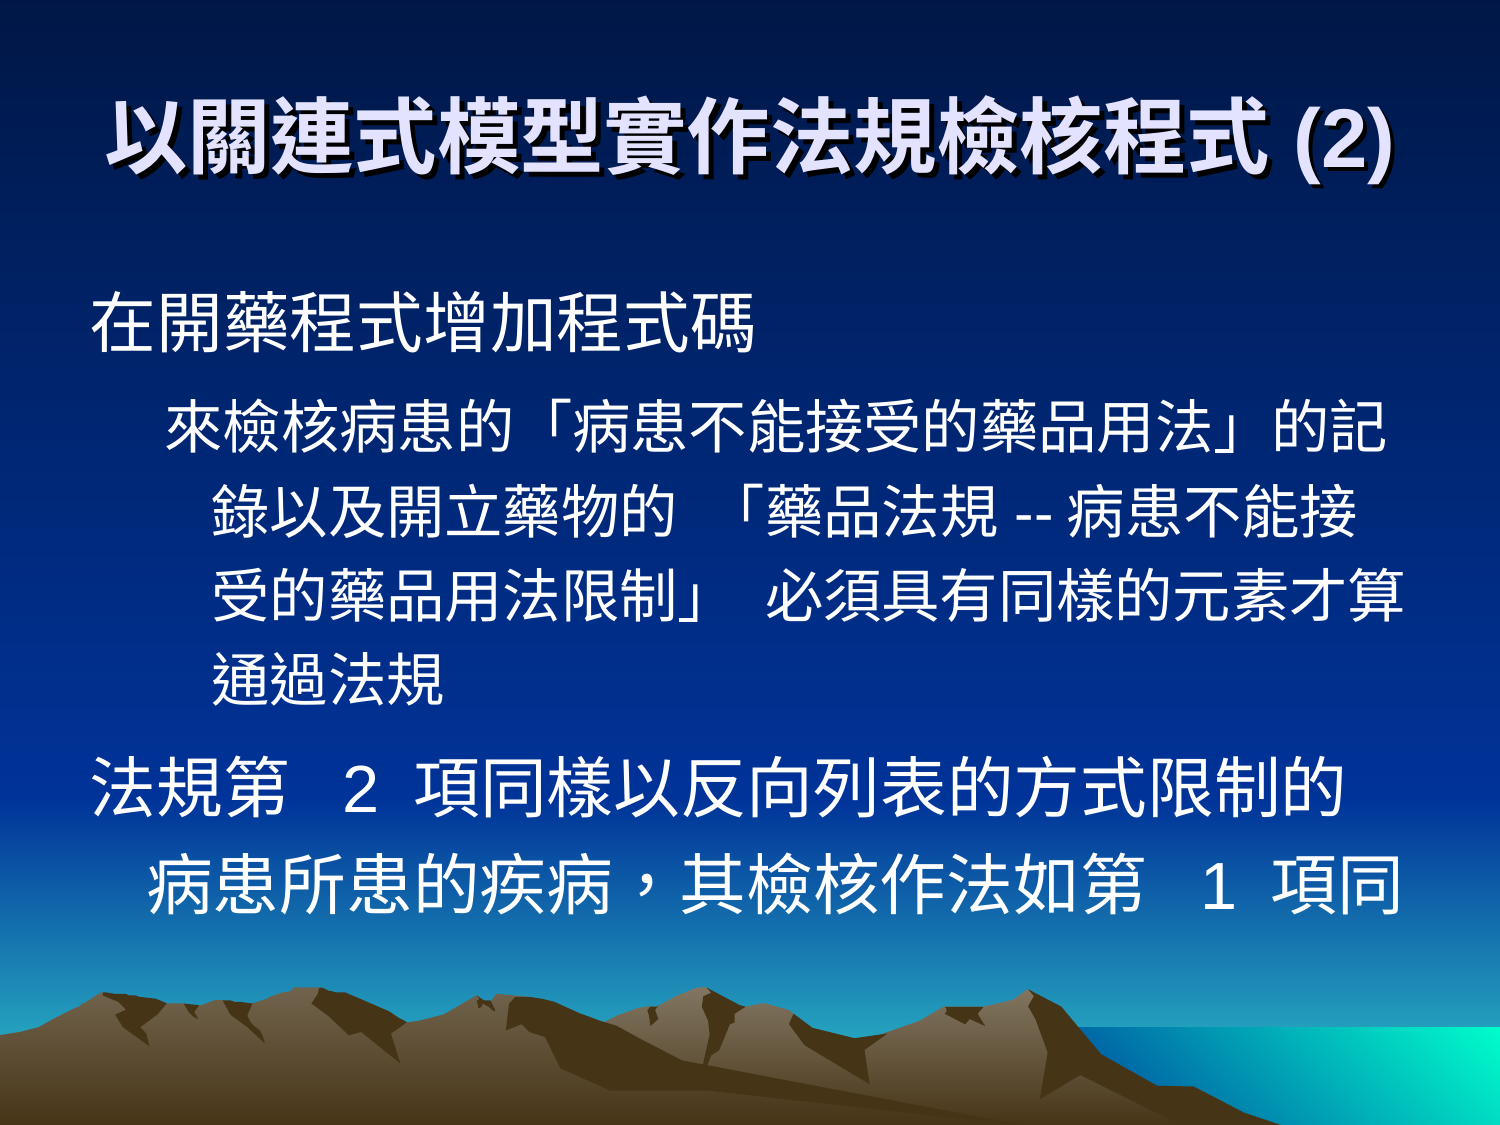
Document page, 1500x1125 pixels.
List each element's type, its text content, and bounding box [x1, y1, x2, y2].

title 以關連式模型實作法規檢核程式(2) [75, 37, 1426, 225]
list 在開藥程式增加程式碼 來檢核病患的「病患不能接受的藥品用法」的記錄以及開立藥物的 「藥品法規--病患不能接受的藥品用法限制」 必須具有同樣的元素才算通過法規 法規第 2 項同樣以反向列表的方式限制的病患所患的疾病，其檢核作法如第 1 項同 [75, 262, 1426, 1001]
